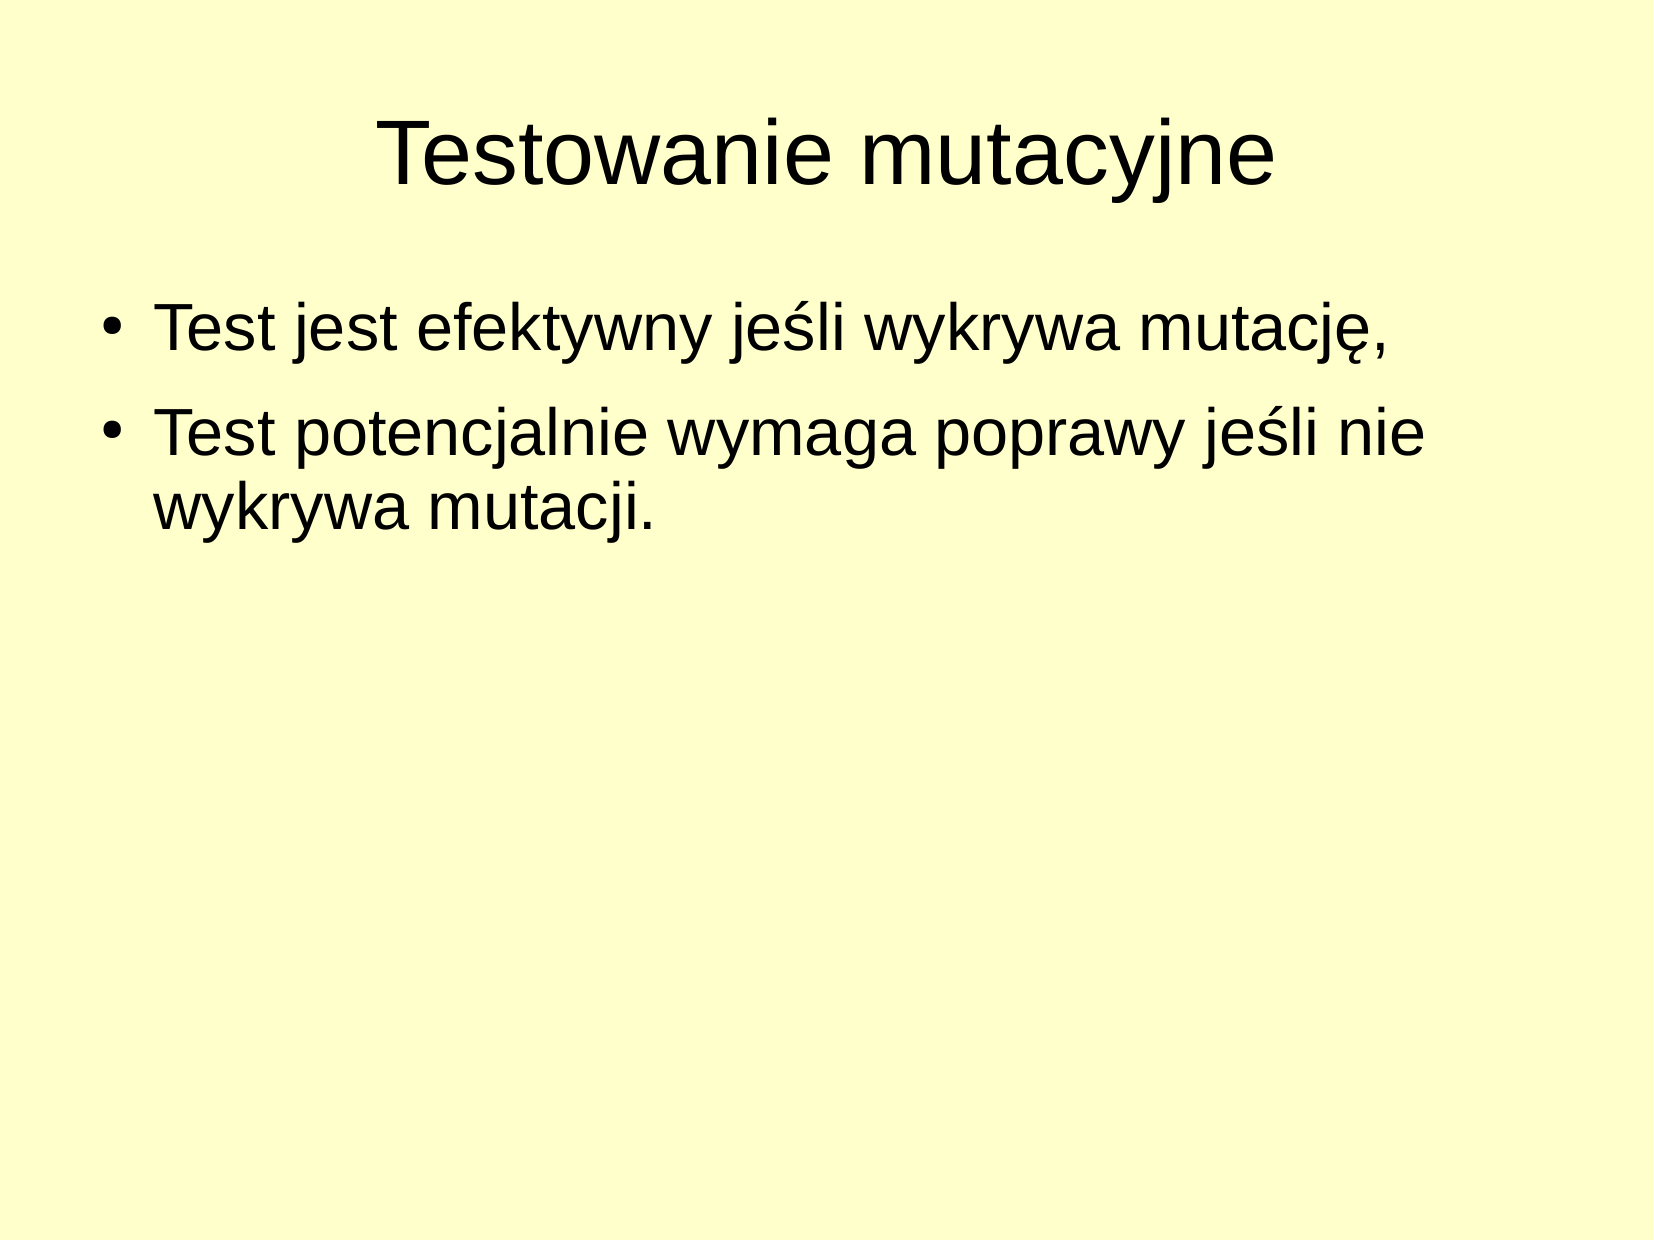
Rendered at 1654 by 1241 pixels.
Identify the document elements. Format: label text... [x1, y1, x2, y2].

title Testowanie mutacyjne [82, 49, 1571, 257]
list Test jest efektywny jeśli wykrywa mutację, Test potencjalnie wymaga poprawy jeśli nie wykrywa mutacji. [82, 290, 1571, 1109]
